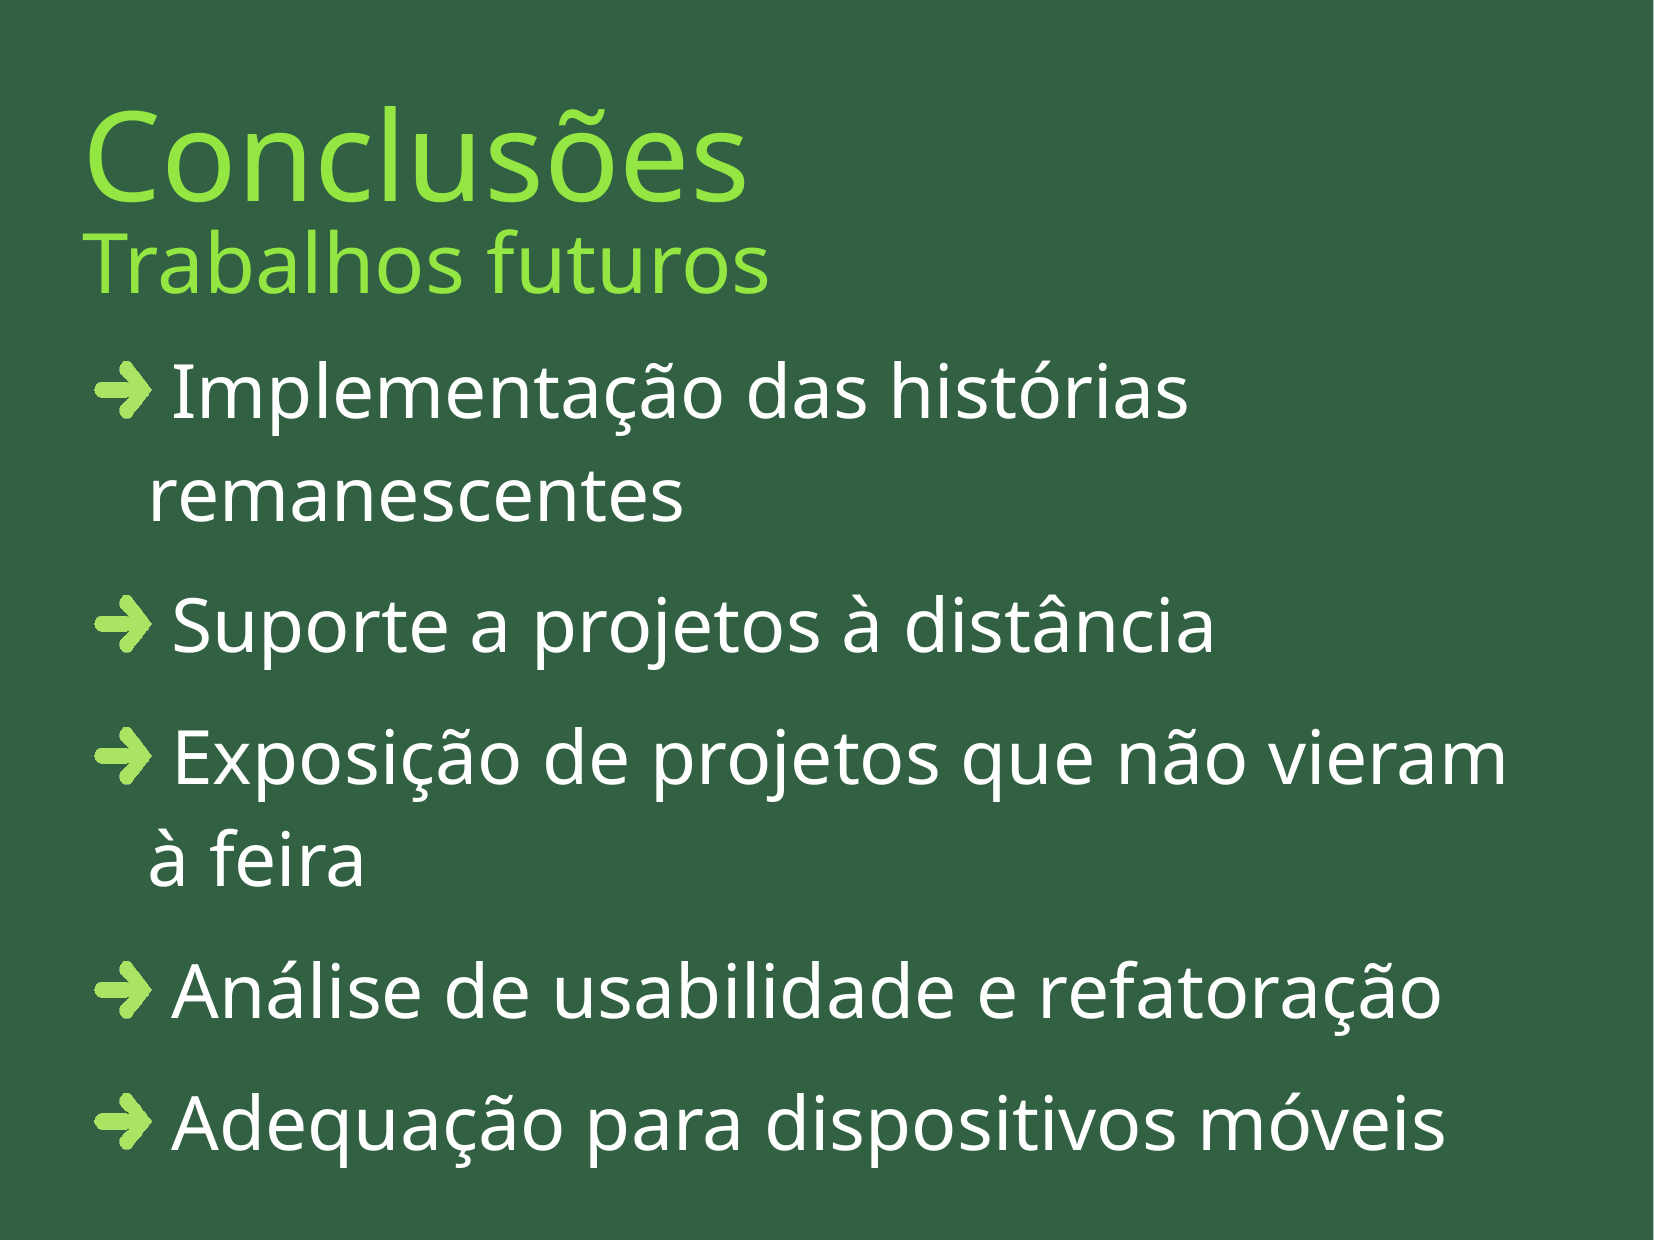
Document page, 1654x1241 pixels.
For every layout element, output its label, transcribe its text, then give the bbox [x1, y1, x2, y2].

title Conclusões [82, 49, 1571, 183]
title Trabalhos futuros [82, 183, 1571, 340]
list Implementação das histórias remanescentes Suporte a projetos à distância Exposição de projetos que não vieram à feira Análise de usabilidade e refatoração Adequação para dispositivos móveis [76, 338, 1565, 1068]
picture [94, 1092, 152, 1150]
